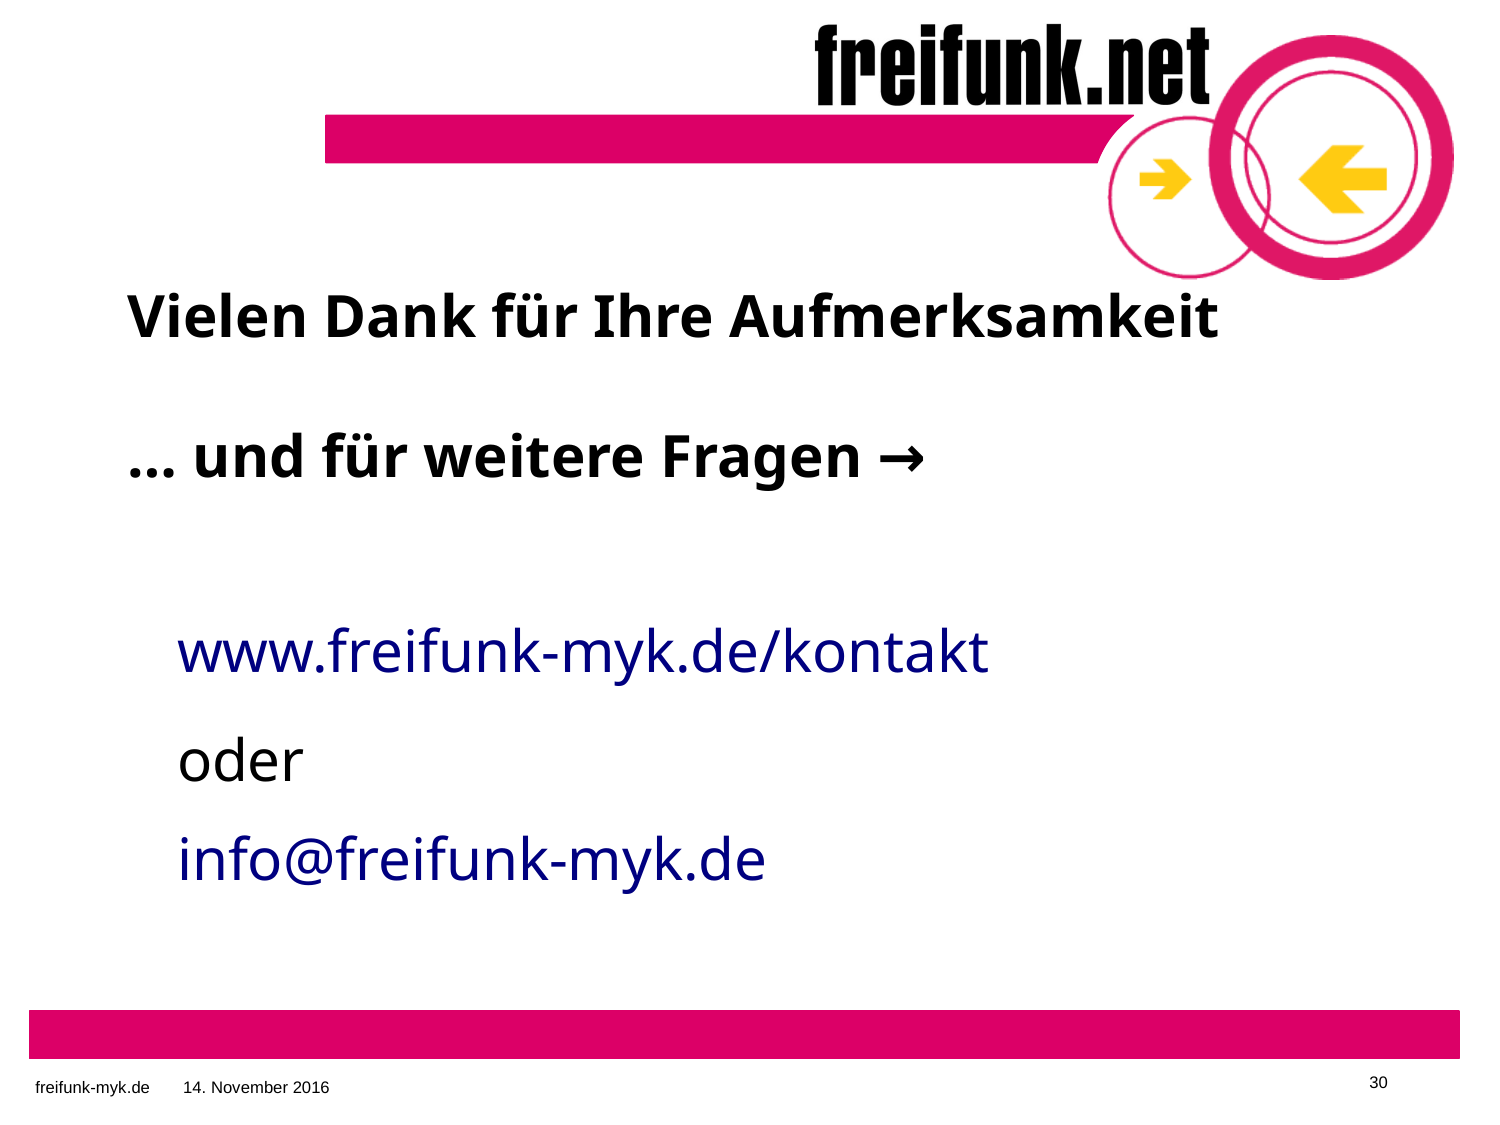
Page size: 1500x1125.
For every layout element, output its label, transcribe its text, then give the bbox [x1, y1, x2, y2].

title Vielen Dank für Ihre Aufmerksamkeit … und für weitere Fragen → [127, 236, 1300, 532]
list www.freifunk-myk.de/kontakt oder info@freifunk-myk.de [106, 614, 1388, 934]
picture [816, 24, 1454, 280]
